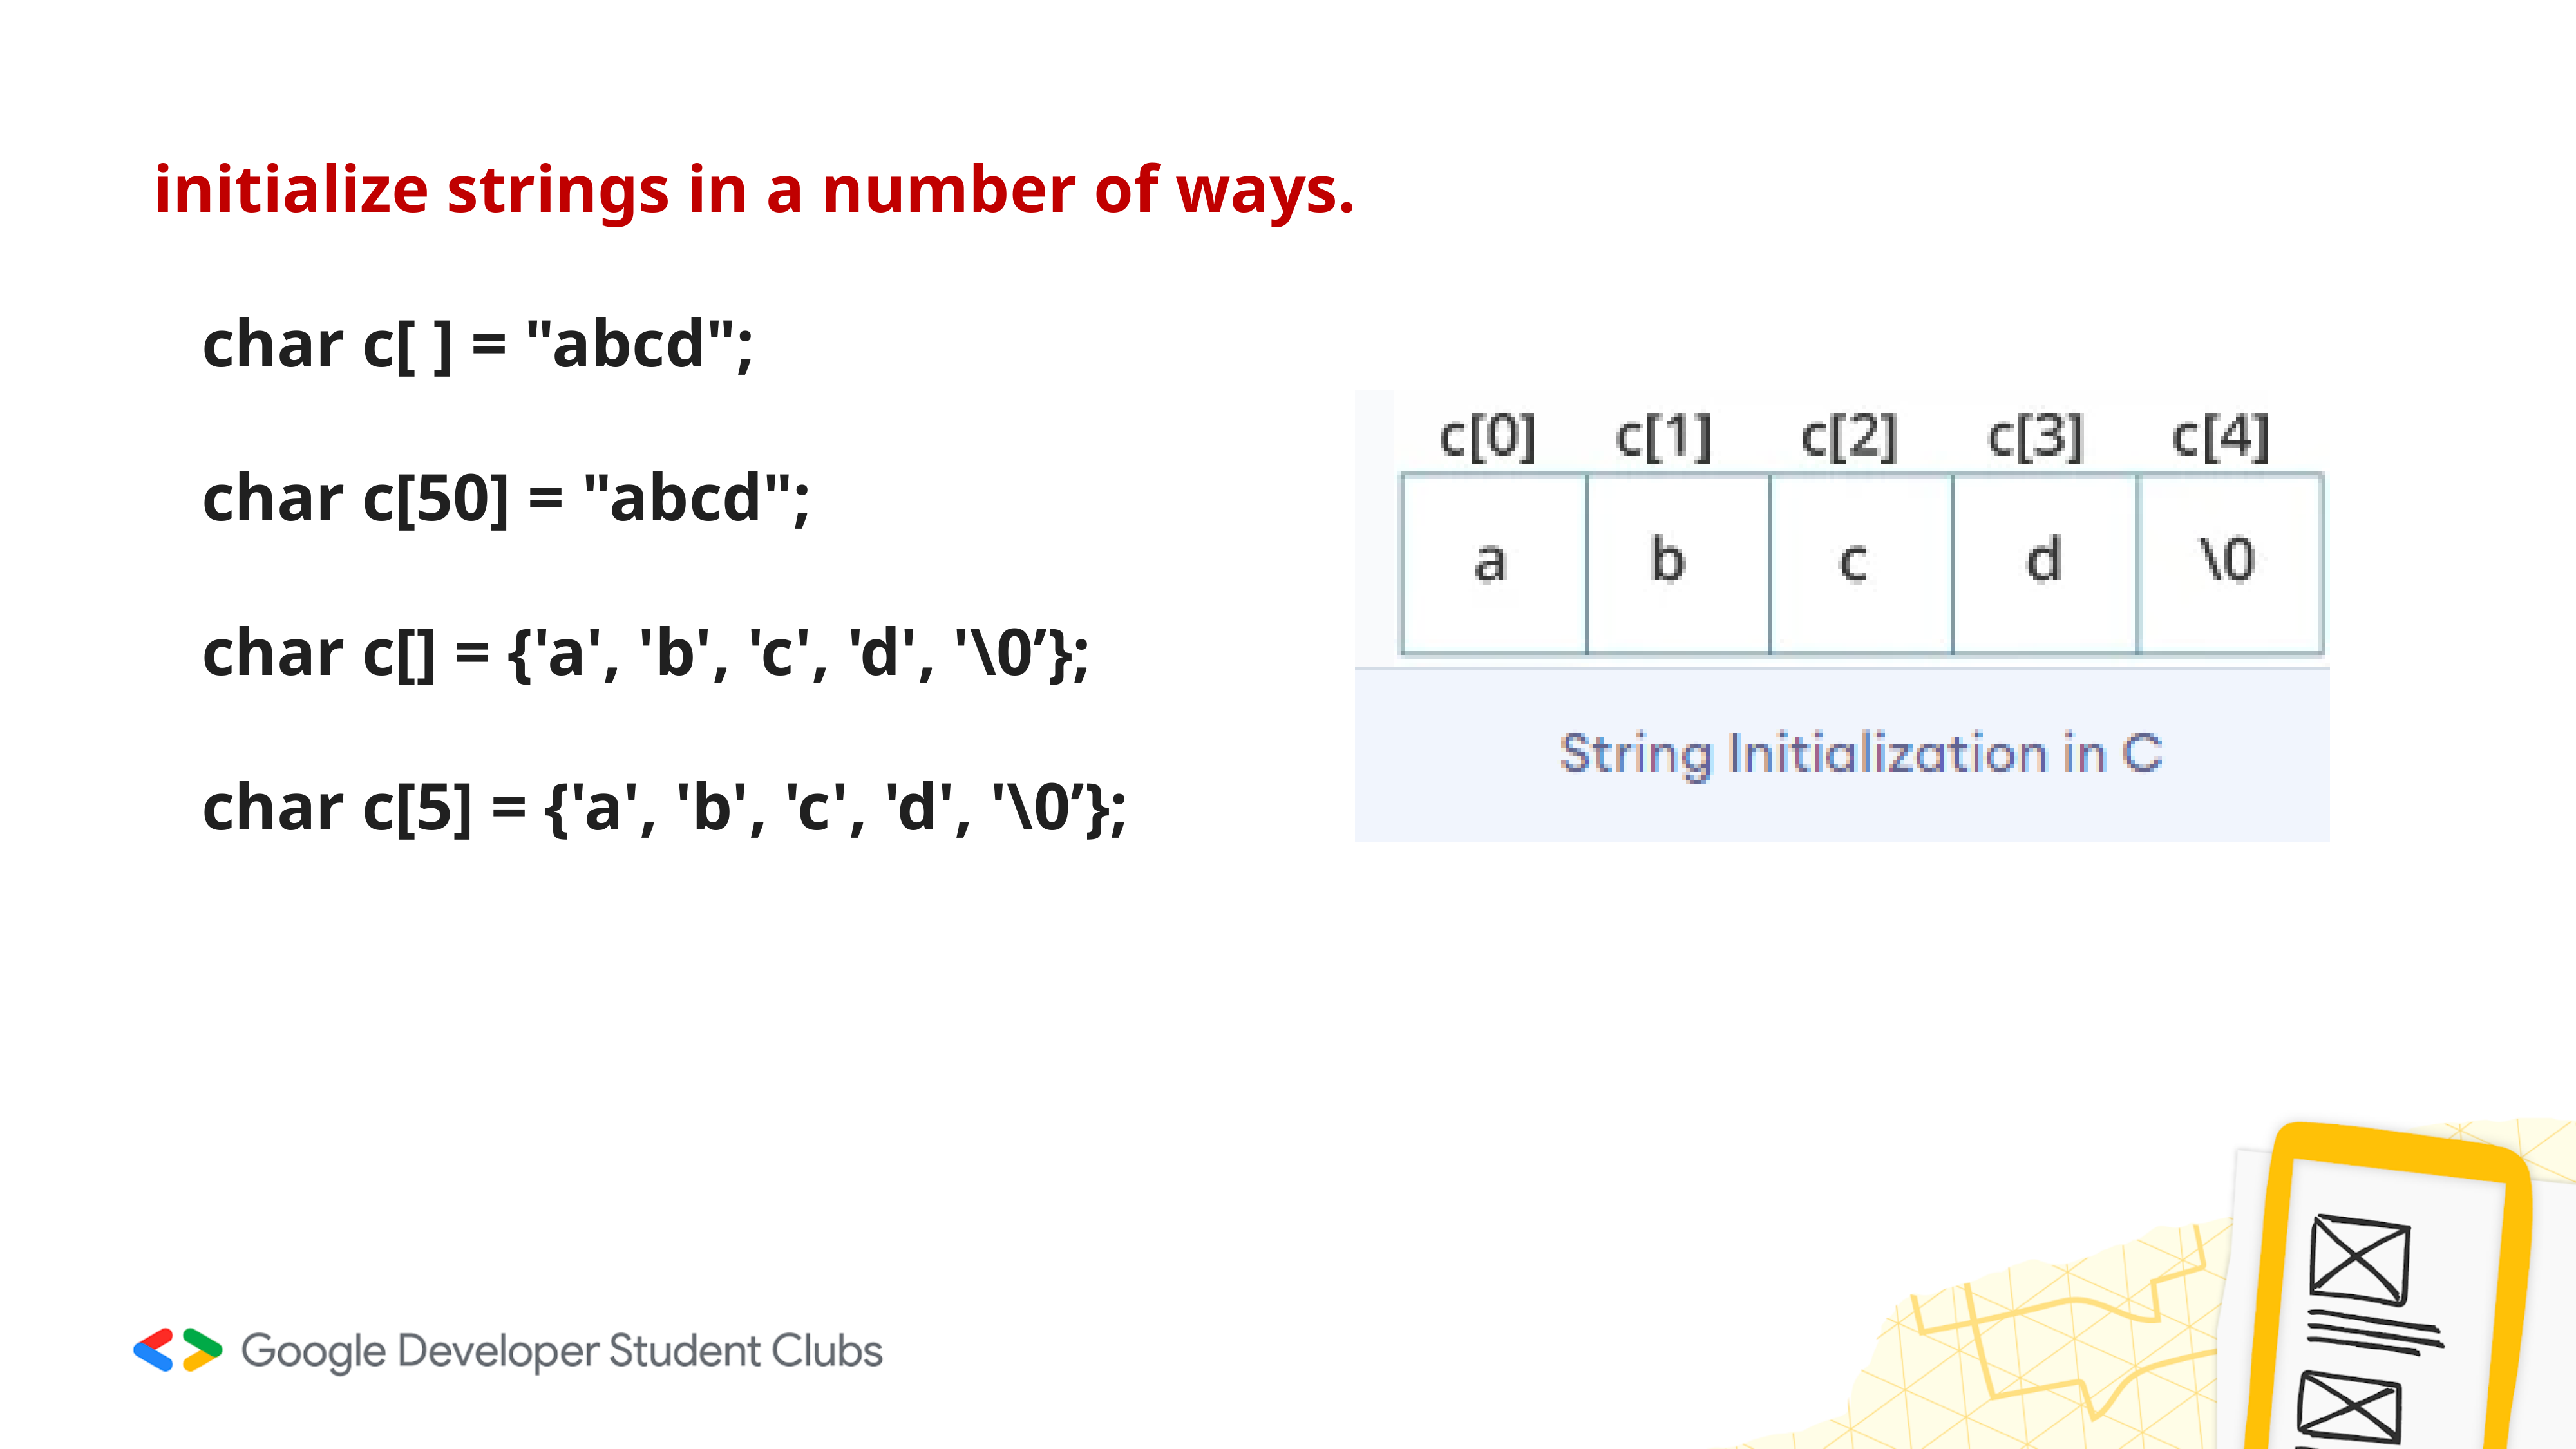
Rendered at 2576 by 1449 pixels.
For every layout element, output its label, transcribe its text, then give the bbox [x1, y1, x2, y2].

list initialize strings in a number of ways. char c[ ] = "abcd"; char c[50] = "abcd"; char c[] = {'a', 'b', 'c', 'd', '\0’}; char c[5] = {'a', 'b', 'c', 'd', '\0’}; [127, 138, 2441, 1094]
picture [0, 0, 2576, 1449]
